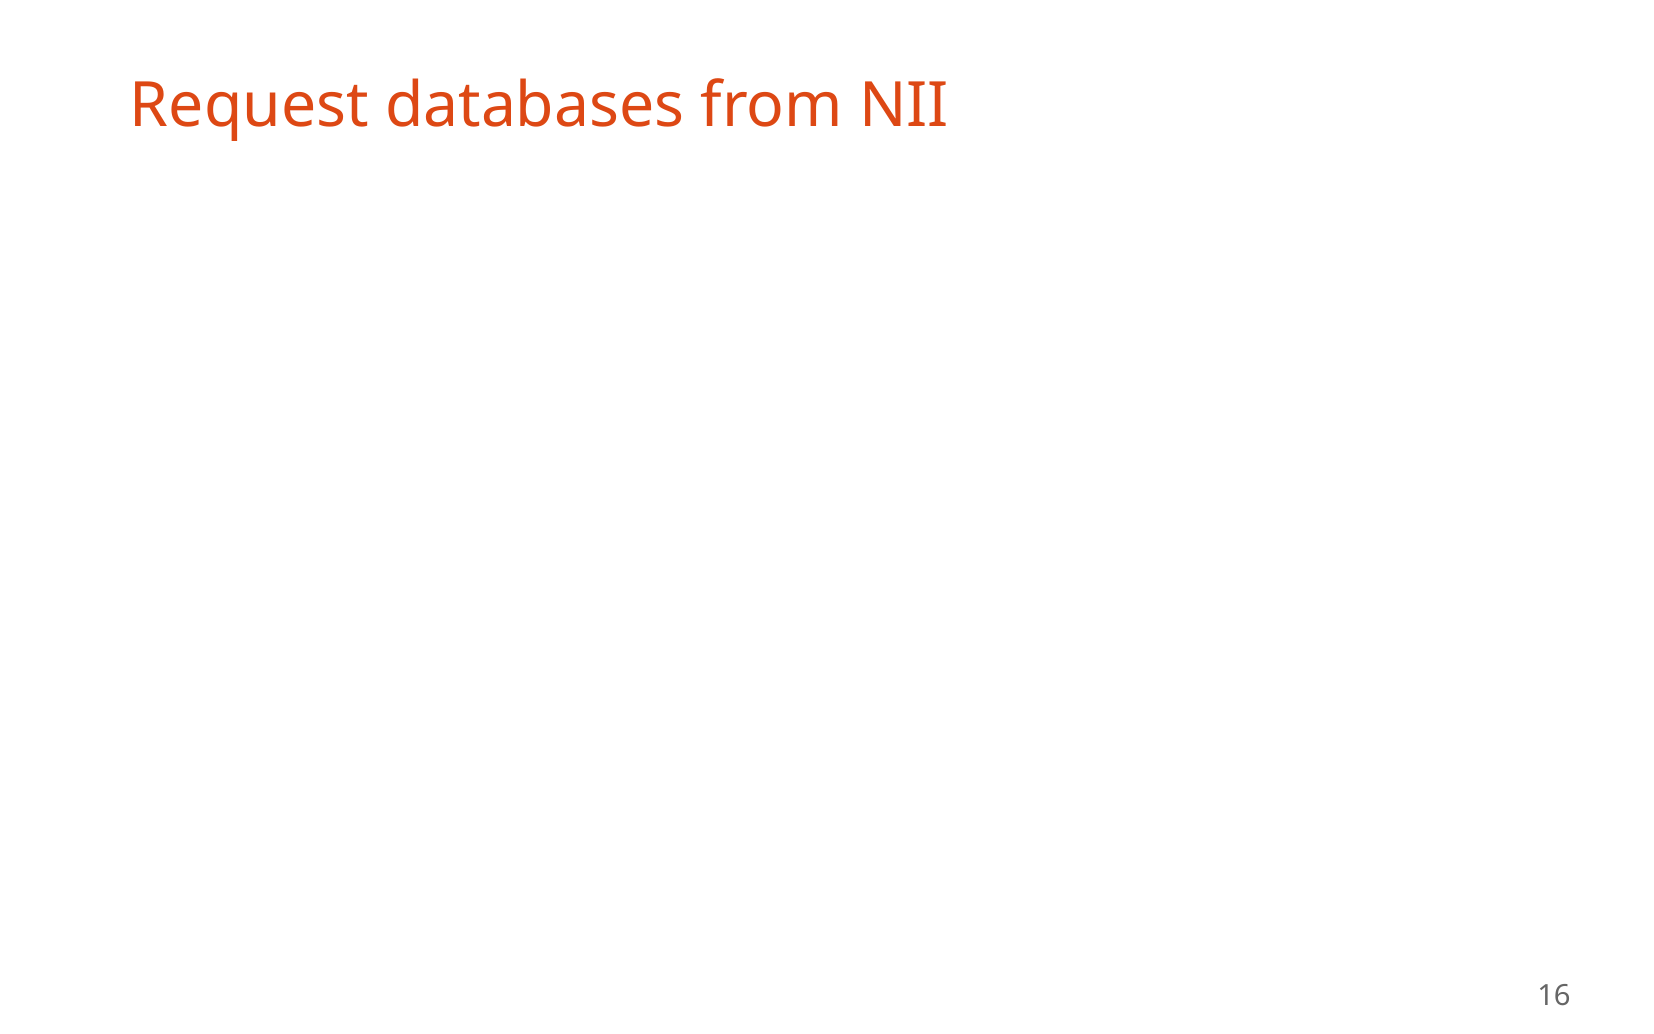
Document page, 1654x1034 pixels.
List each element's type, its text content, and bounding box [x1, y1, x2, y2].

title Request databases from NII [129, 49, 1518, 155]
